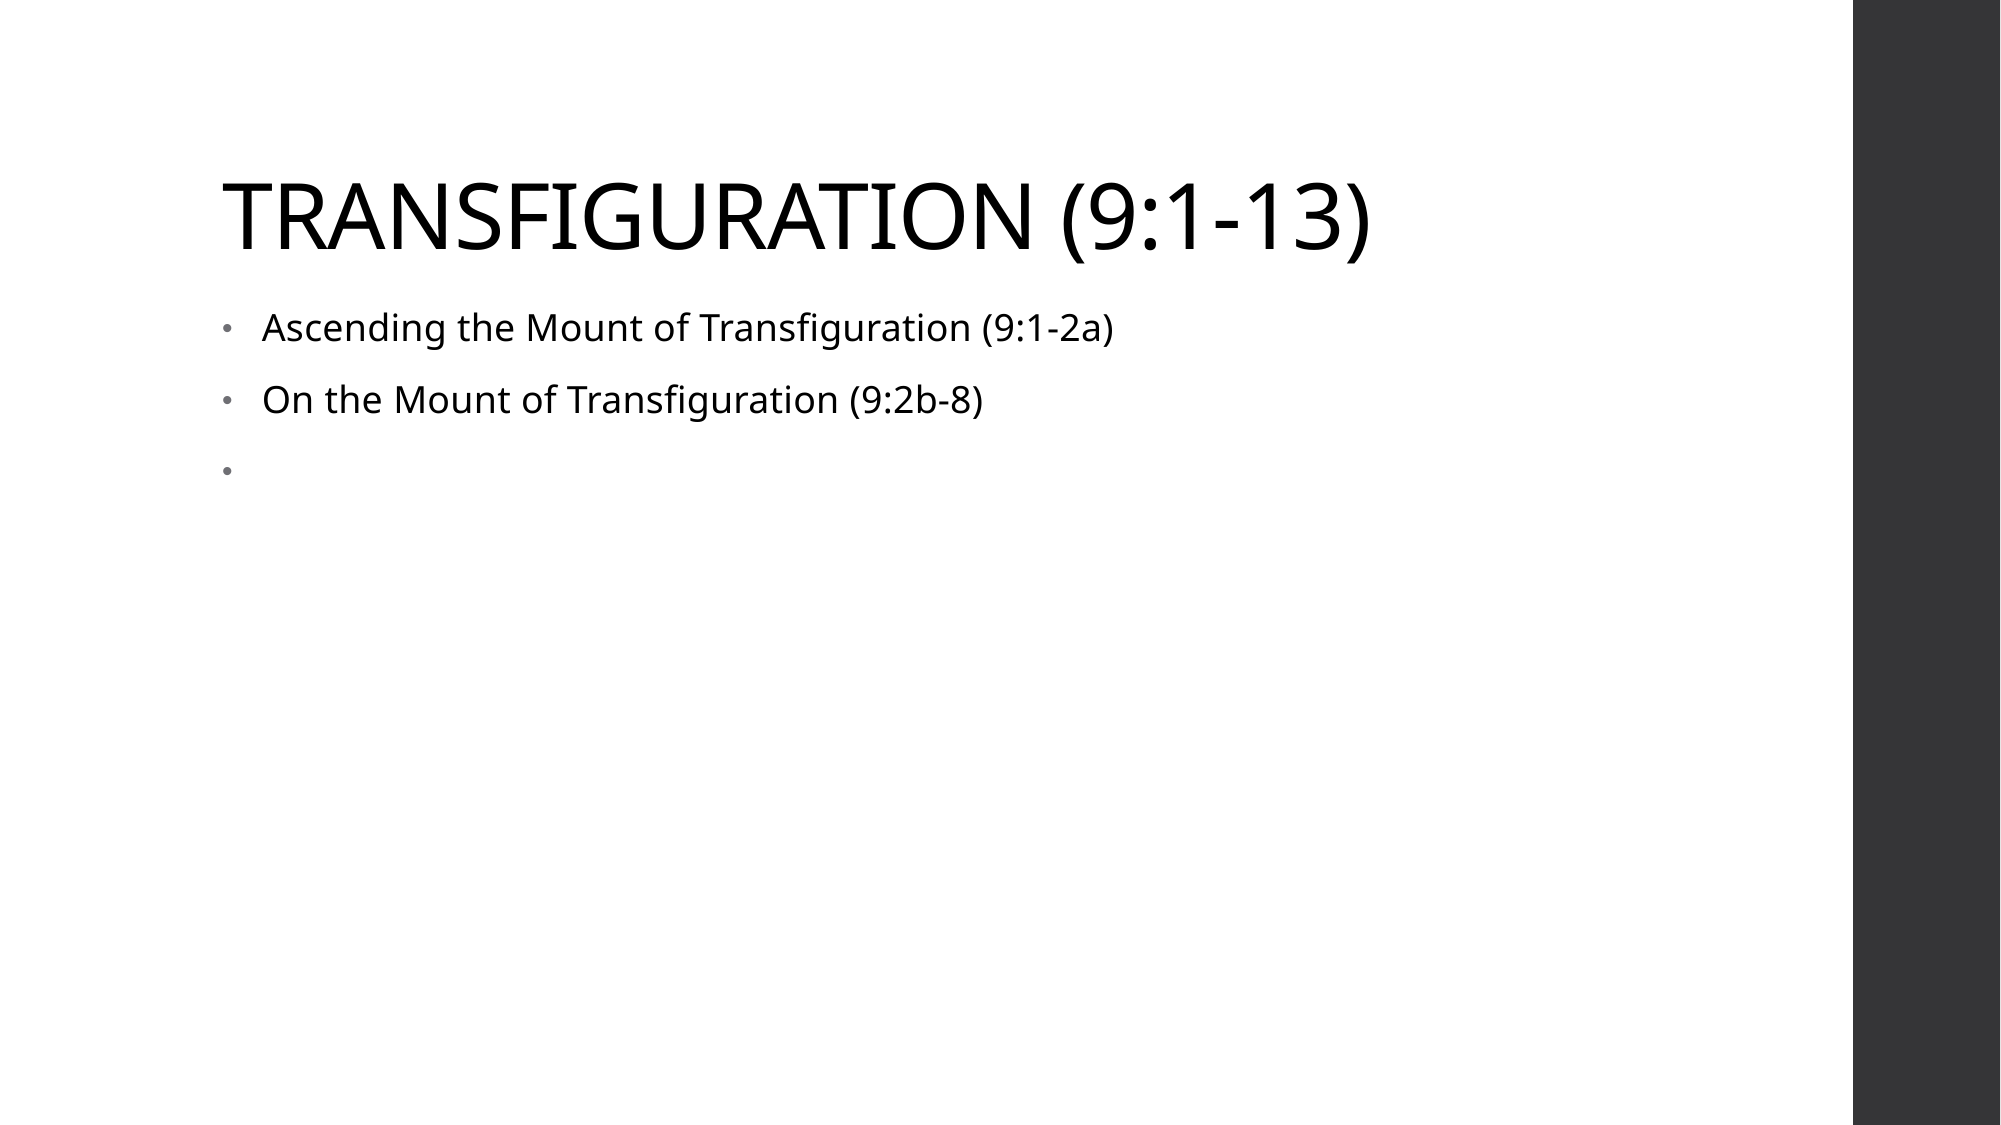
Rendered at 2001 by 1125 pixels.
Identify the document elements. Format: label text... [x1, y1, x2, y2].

list Ascending the Mount of Transfiguration (9:1-2a) On the Mount of Transfiguration (9:2b-8) [206, 299, 1617, 1014]
title TRANSFIGURATION (9:1-13) [206, 60, 1797, 278]
